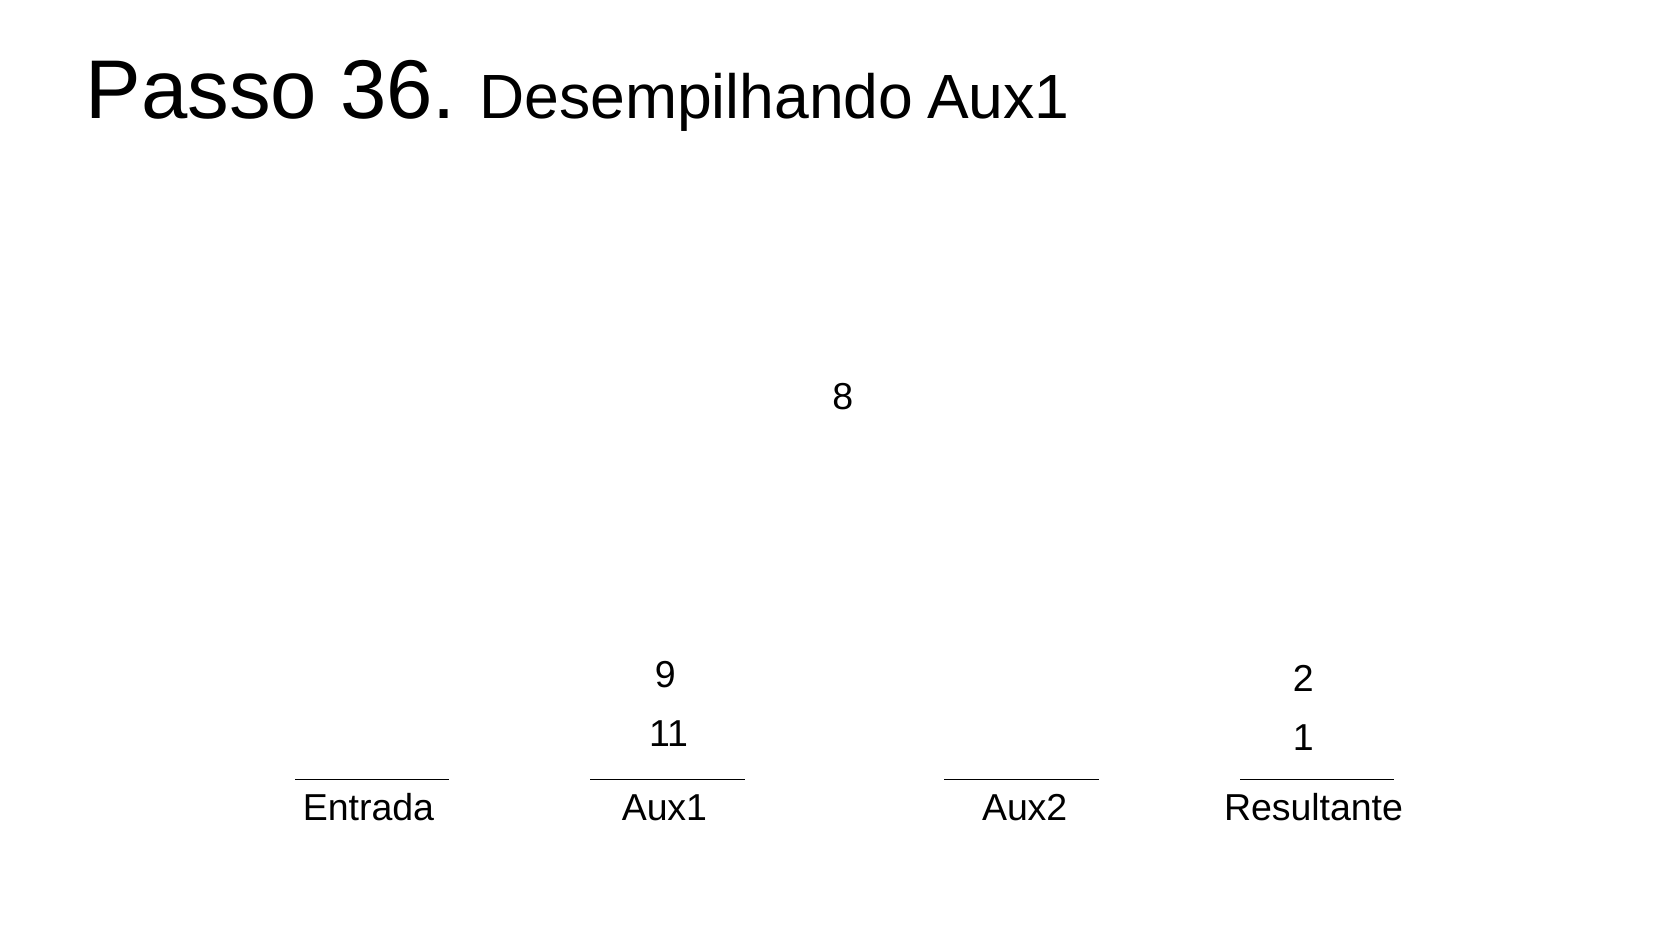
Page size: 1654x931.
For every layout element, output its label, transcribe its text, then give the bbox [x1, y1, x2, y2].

text_box Entrada [288, 779, 449, 837]
text_box 8 [817, 368, 886, 426]
text_box 2 [1278, 649, 1347, 707]
text_box 9 [640, 645, 709, 703]
text_box Aux2 [967, 780, 1083, 837]
text_box 1 [1278, 708, 1347, 766]
text_box Aux1 [607, 780, 723, 837]
text_box 11 [634, 705, 703, 762]
text_box Passo 36. Desempilhando Aux1 [70, 35, 1583, 353]
text_box Resultante [1209, 779, 1418, 837]
